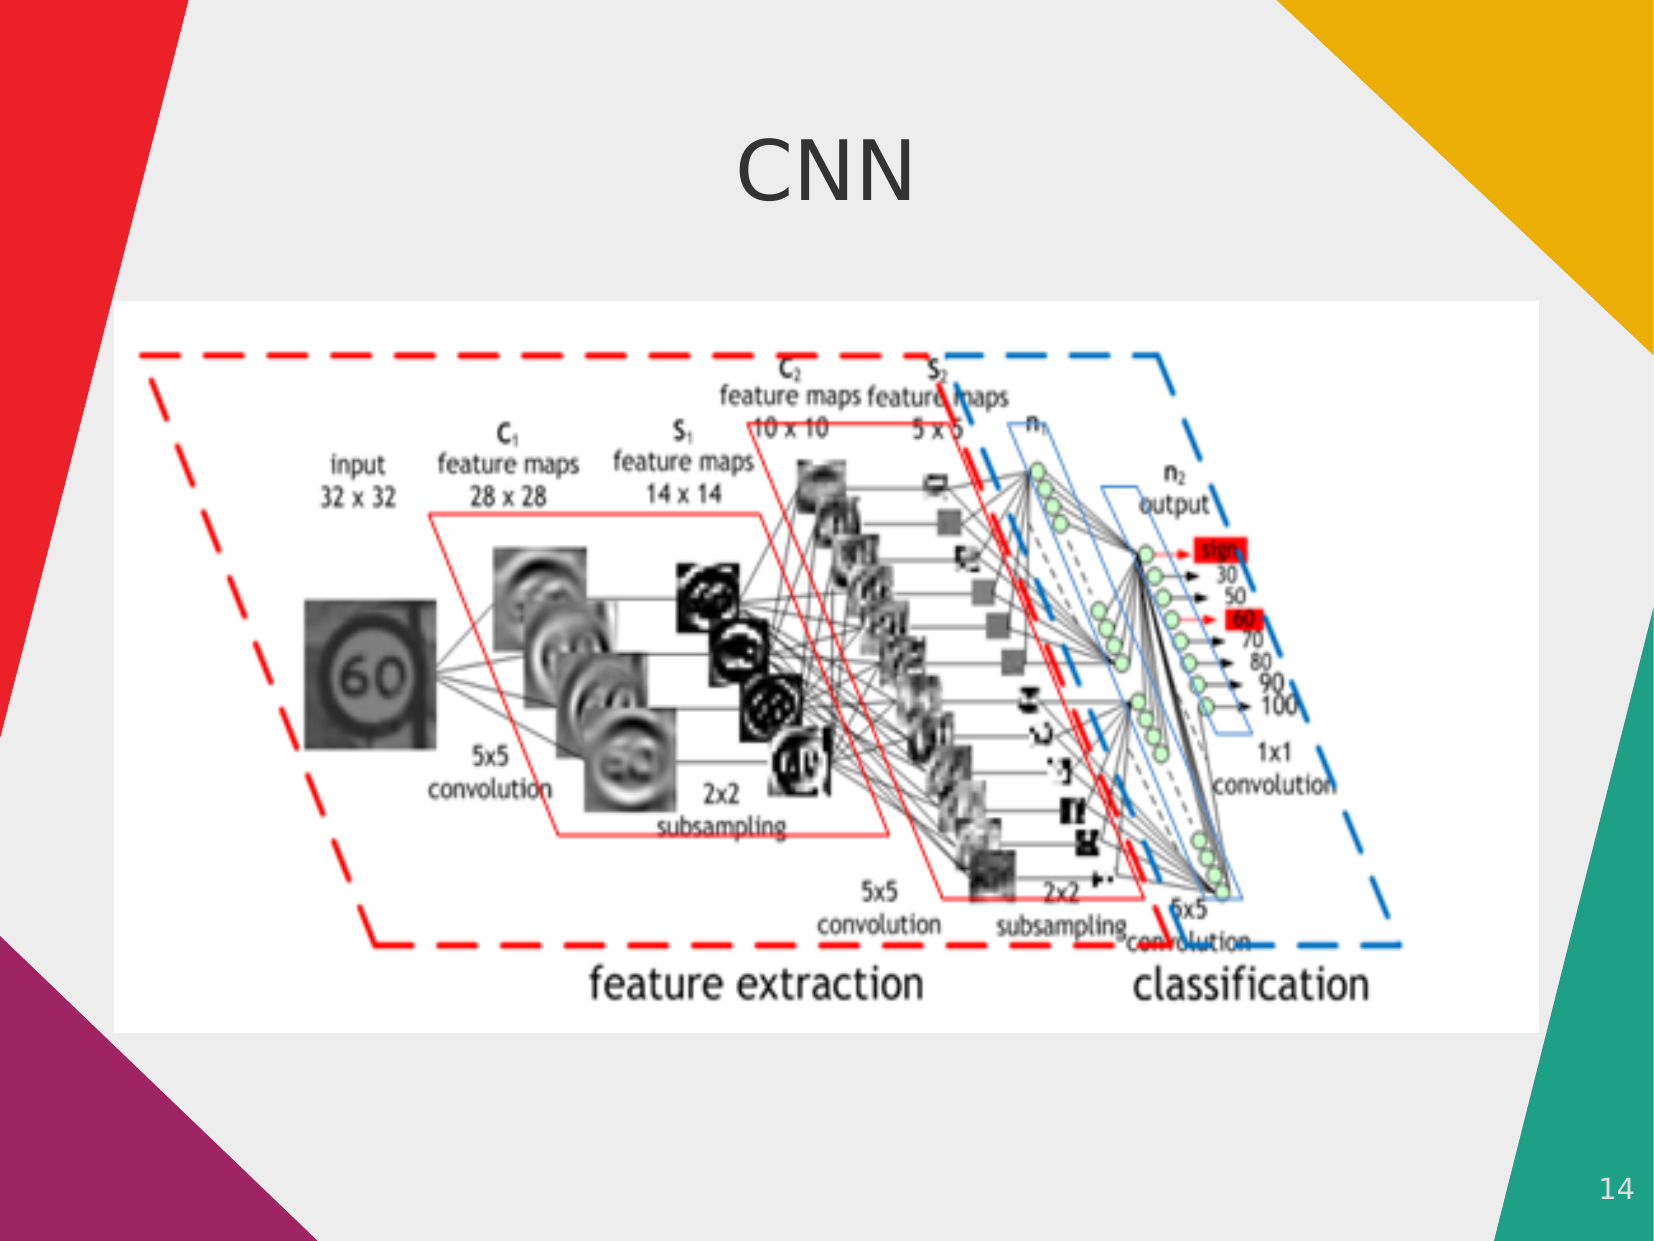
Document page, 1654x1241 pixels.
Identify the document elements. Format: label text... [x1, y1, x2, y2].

title CNN [114, 73, 1539, 270]
picture [114, 301, 1539, 1033]
